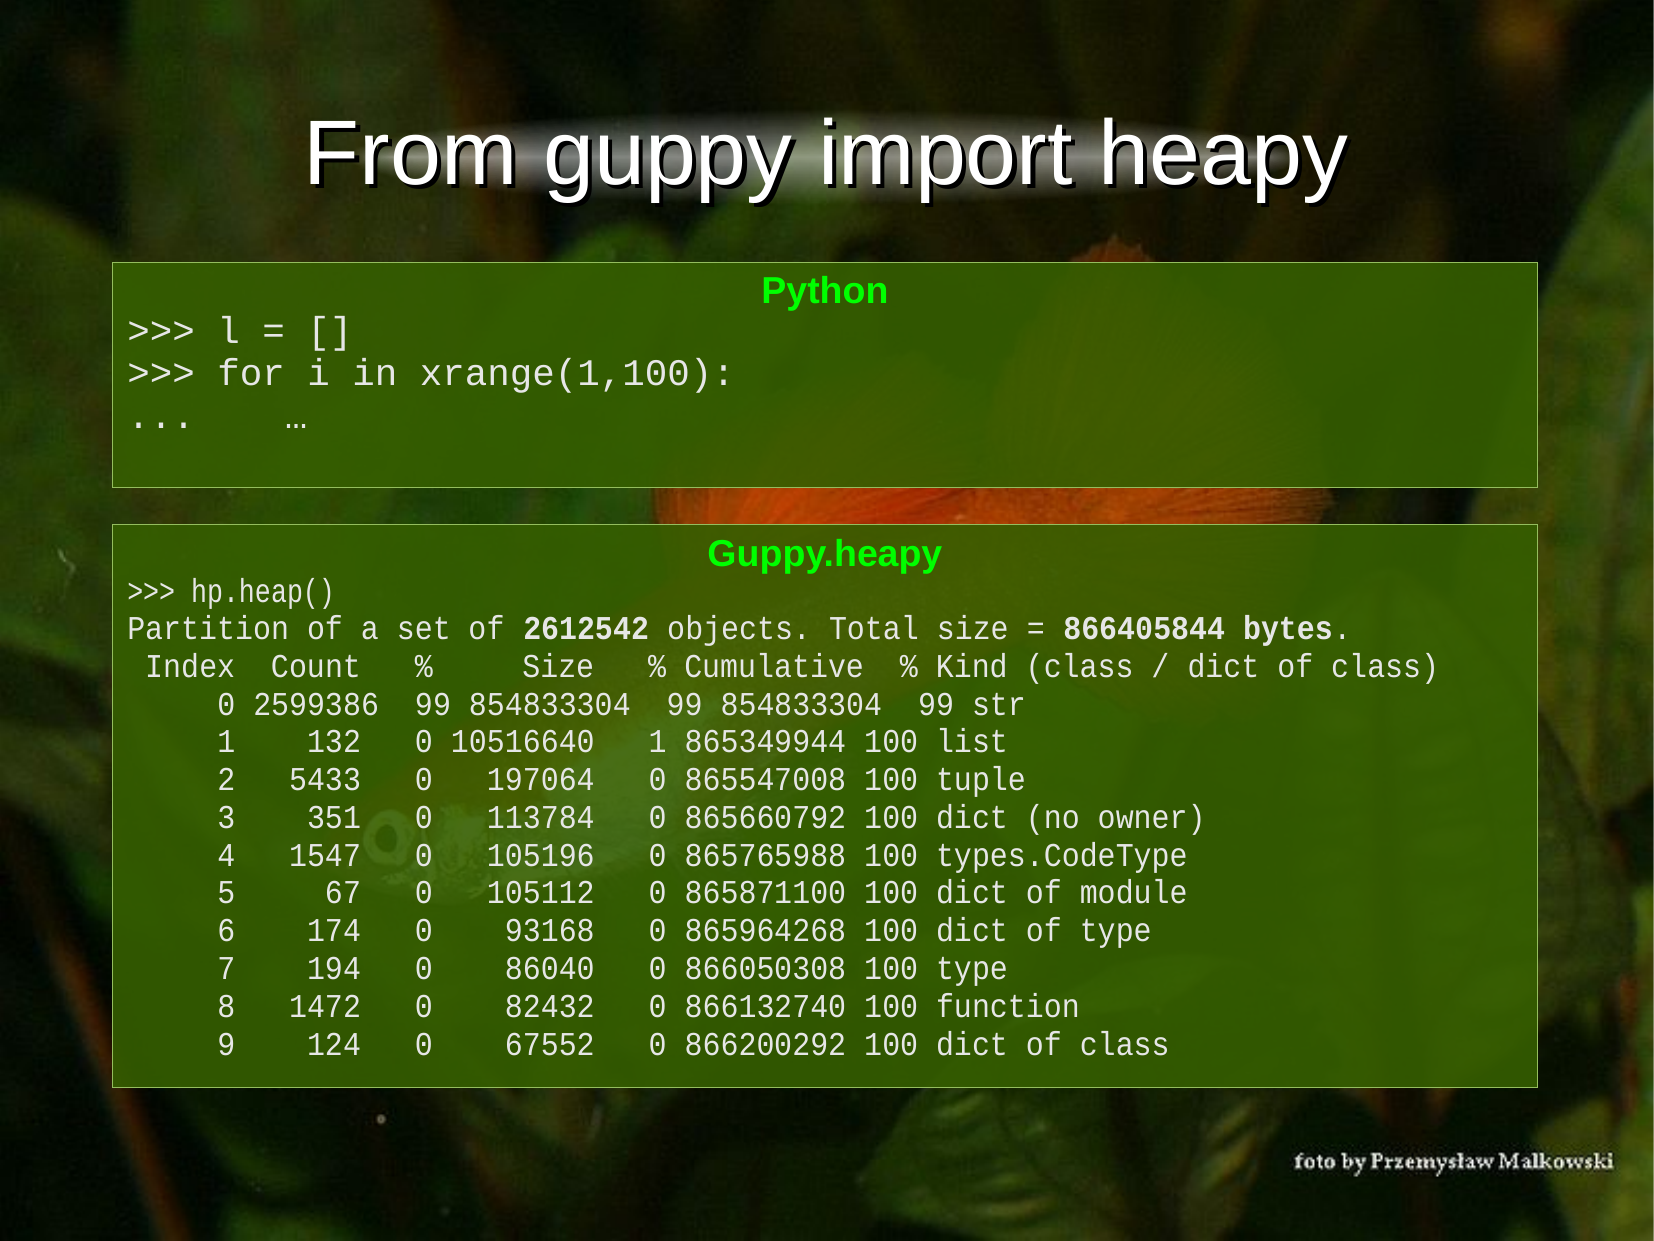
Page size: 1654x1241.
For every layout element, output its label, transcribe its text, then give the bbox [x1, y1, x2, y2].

picture [0, 0, 1654, 1241]
text_box Python >>> l = [] >>> for i in xrange(1,100): ... … [112, 262, 1538, 488]
title From guppy import heapy [82, 49, 1571, 257]
text_box Guppy.heapy >>> hp.heap() Partition of a set of 2612542 objects. Total size = 866405844 bytes. Index Count % Size % Cumulative % Kind (class / dict of class) 0 2599386 99 854833304 99 854833304 99 str 1 132 0 10516640 1 865349944 100 list 2 5433 0 197064 0 865547008 100 tuple 3 351 0 113784 0 865660792 100 dict (no owner) 4 1547 0 105196 0 865765988 100 types.CodeType 5 67 0 105112 0 865871100 100 dict of module 6 174 0 93168 0 865964268 100 dict of type 7 194 0 86040 0 866050308 100 type 8 1472 0 82432 0 866132740 100 function 9 124 0 67552 0 866200292 100 dict of class [112, 524, 1538, 1088]
